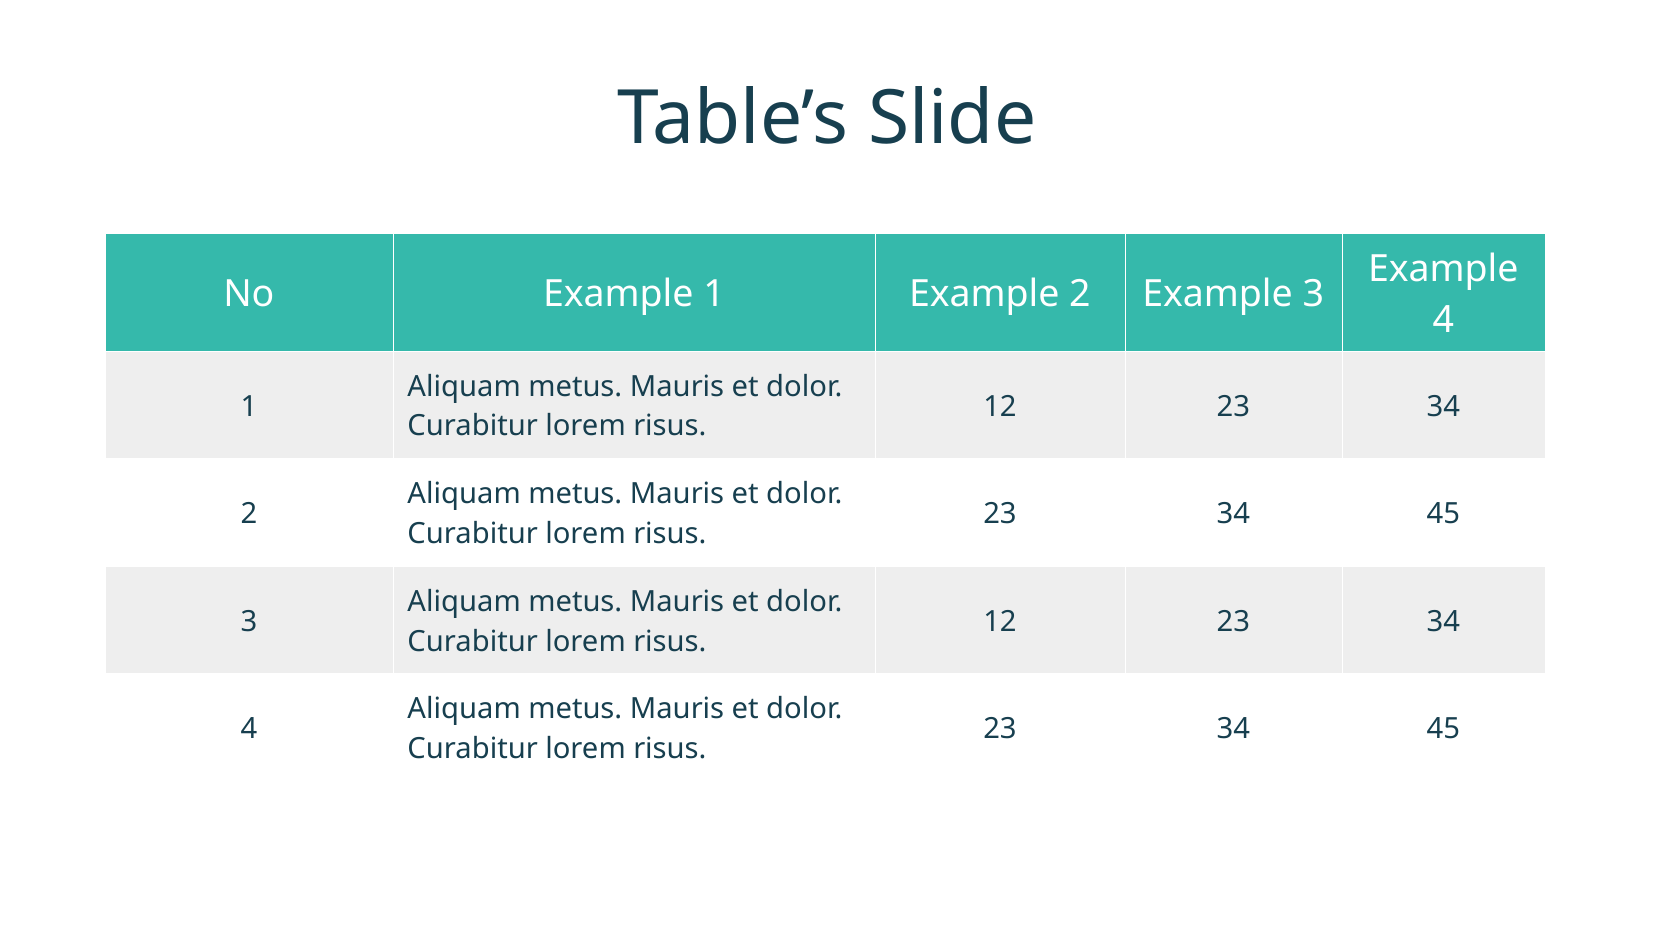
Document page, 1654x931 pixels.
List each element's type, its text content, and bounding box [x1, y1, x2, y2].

table_cell 1 [106, 352, 393, 458]
table_cell Aliquam metus. Mauris et dolor. Curabitur lorem risus. [394, 459, 875, 566]
table_cell 23 [876, 459, 1125, 566]
table_cell Aliquam metus. Mauris et dolor. Curabitur lorem risus. [394, 674, 875, 781]
table_header Example 4 [1343, 234, 1545, 351]
table_cell Aliquam metus. Mauris et dolor. Curabitur lorem risus. [394, 352, 875, 458]
table_cell 3 [106, 567, 393, 673]
table_cell 4 [106, 674, 393, 781]
table_cell 12 [876, 567, 1125, 673]
table_cell 2 [106, 459, 393, 566]
table_cell 23 [1126, 567, 1342, 673]
table_cell 34 [1126, 459, 1342, 566]
table_header Example 3 [1126, 234, 1342, 351]
table_cell 23 [876, 674, 1125, 781]
table_cell 34 [1126, 674, 1342, 781]
table_header Example 2 [876, 234, 1125, 351]
table_cell Aliquam metus. Mauris et dolor. Curabitur lorem risus. [394, 567, 875, 673]
table_header Example 1 [394, 234, 875, 351]
table_cell 23 [1126, 352, 1342, 458]
table_cell 45 [1343, 674, 1545, 781]
table_cell 34 [1343, 567, 1545, 673]
title Table’s Slide [82, 37, 1571, 193]
table_header No [106, 234, 393, 351]
table_cell 34 [1343, 352, 1545, 458]
table_cell 45 [1343, 459, 1545, 566]
table_cell 12 [876, 352, 1125, 458]
